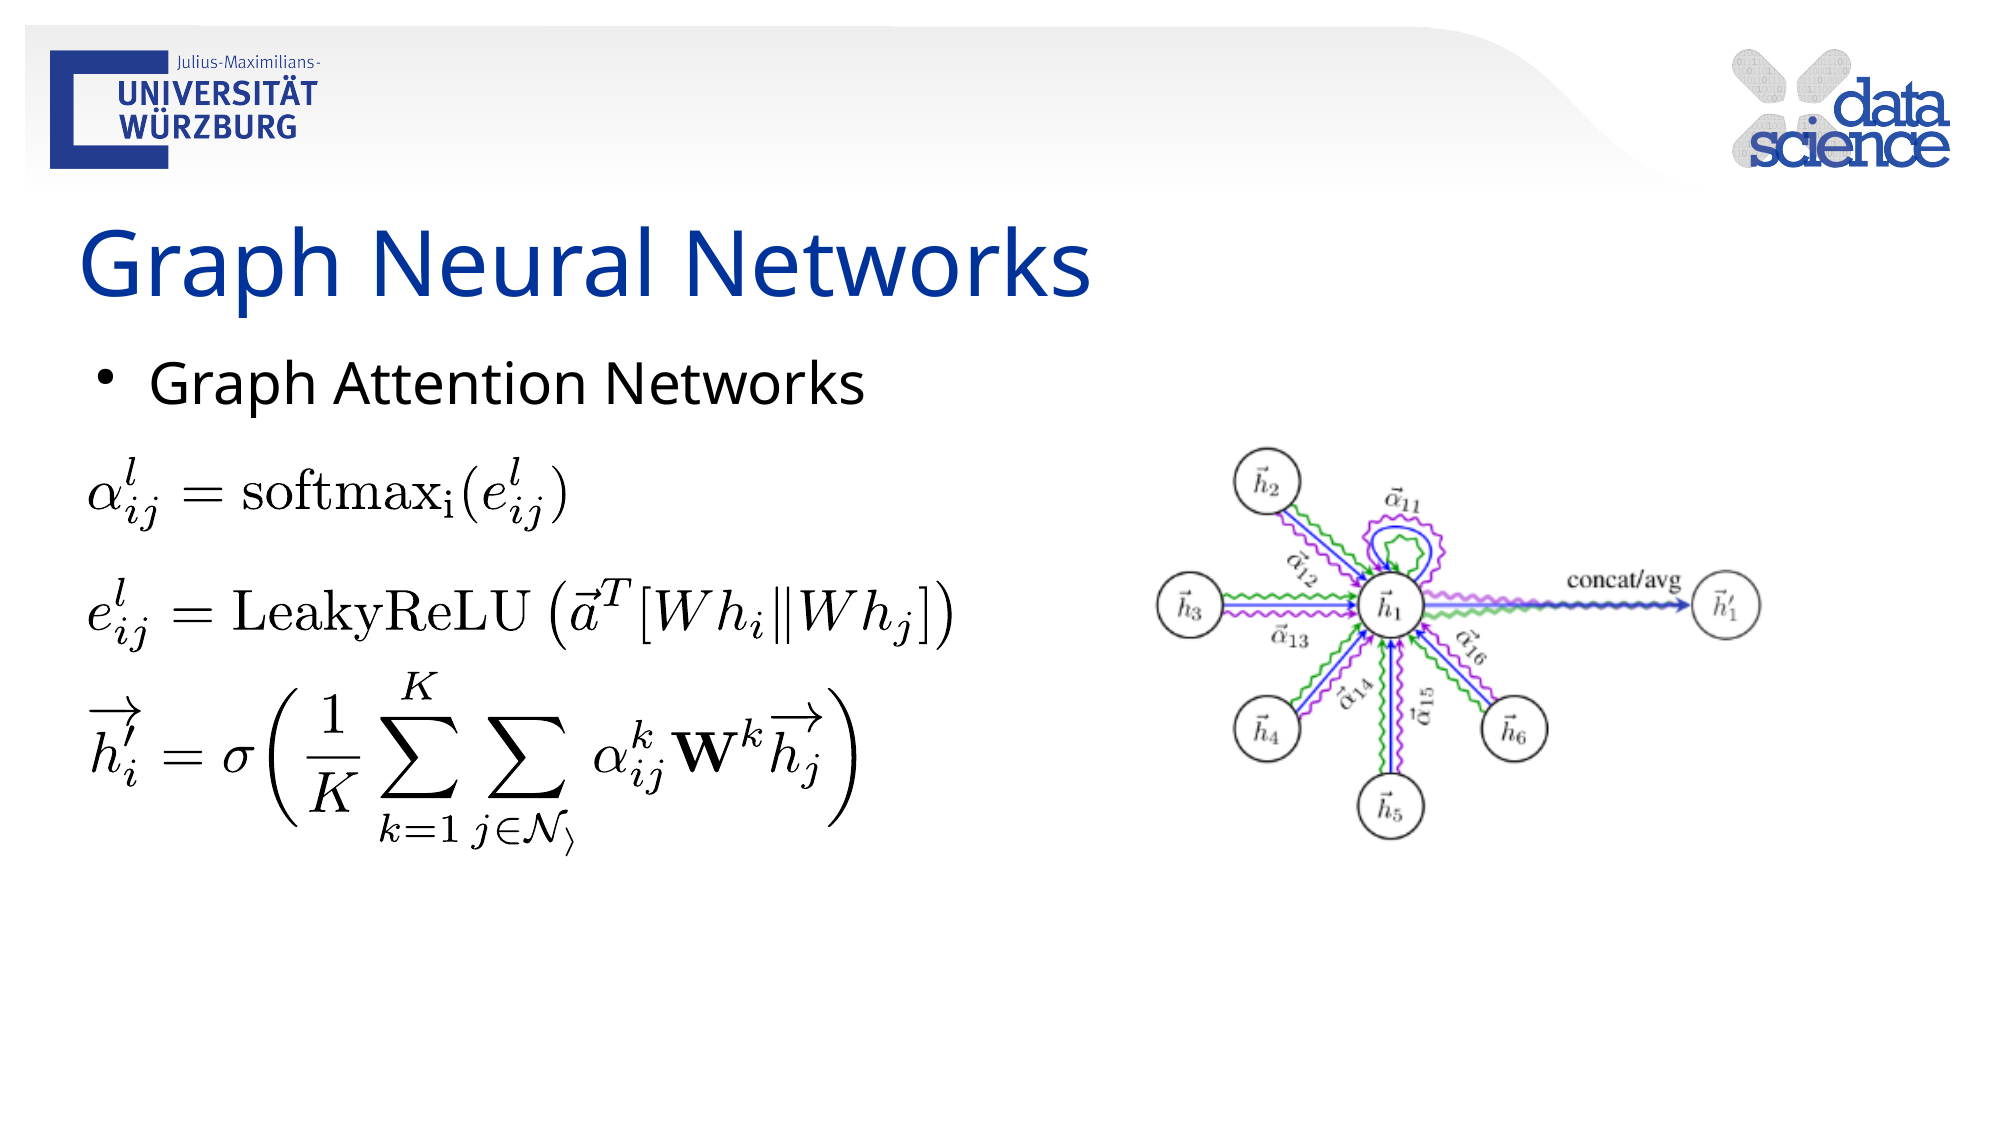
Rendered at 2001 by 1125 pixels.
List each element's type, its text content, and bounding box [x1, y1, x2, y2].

text_box [88, 577, 952, 653]
text_box [89, 671, 857, 857]
picture [1732, 49, 1950, 168]
picture [50, 50, 321, 169]
title Graph Neural Networks [77, 198, 1901, 324]
picture [1092, 376, 1831, 886]
text_box [88, 456, 566, 532]
list Graph Attention Networks [77, 347, 1901, 1014]
